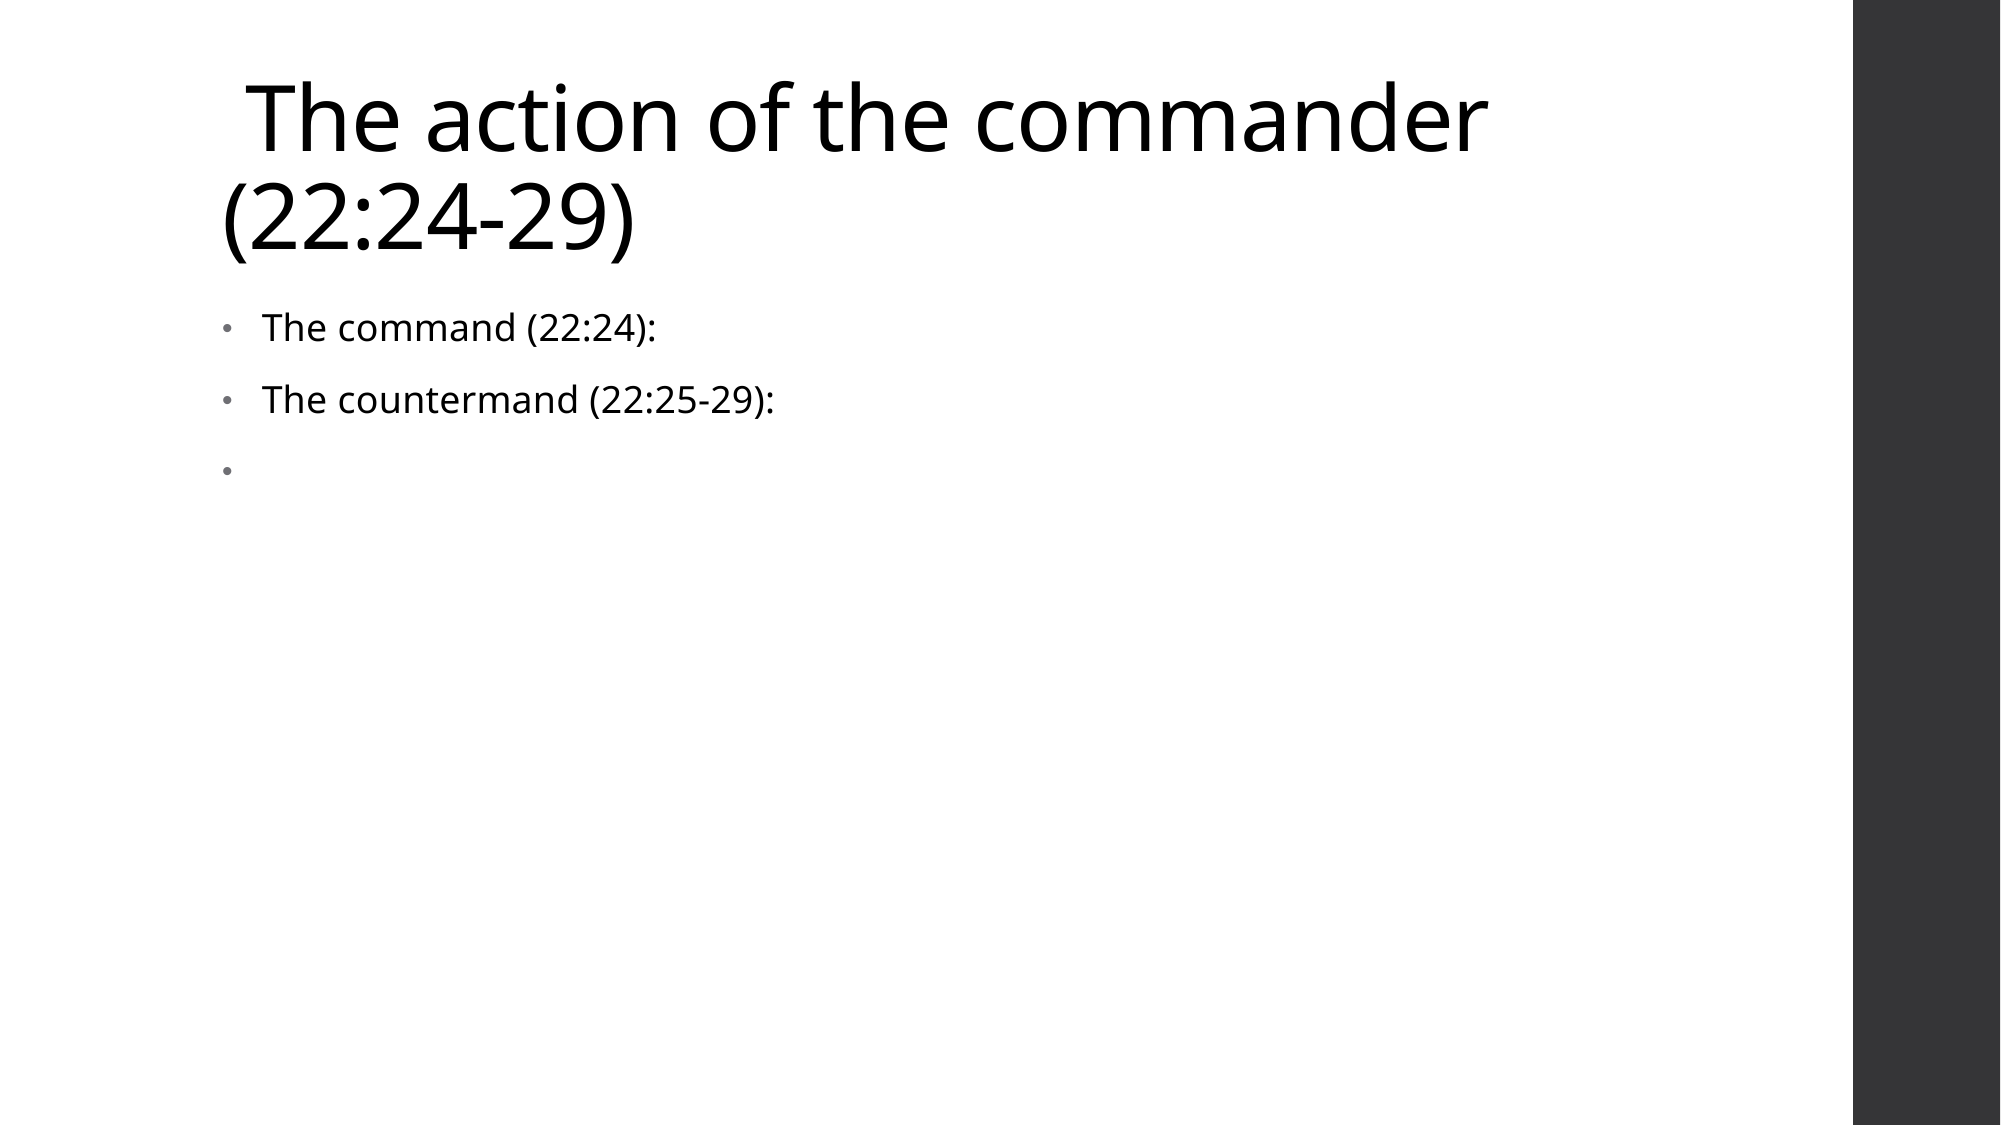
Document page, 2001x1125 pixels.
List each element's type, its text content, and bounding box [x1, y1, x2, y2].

list The command (22:24): The countermand (22:25-29): [206, 299, 1617, 1014]
title The action of the commander (22:24-29) [206, 60, 1797, 278]
